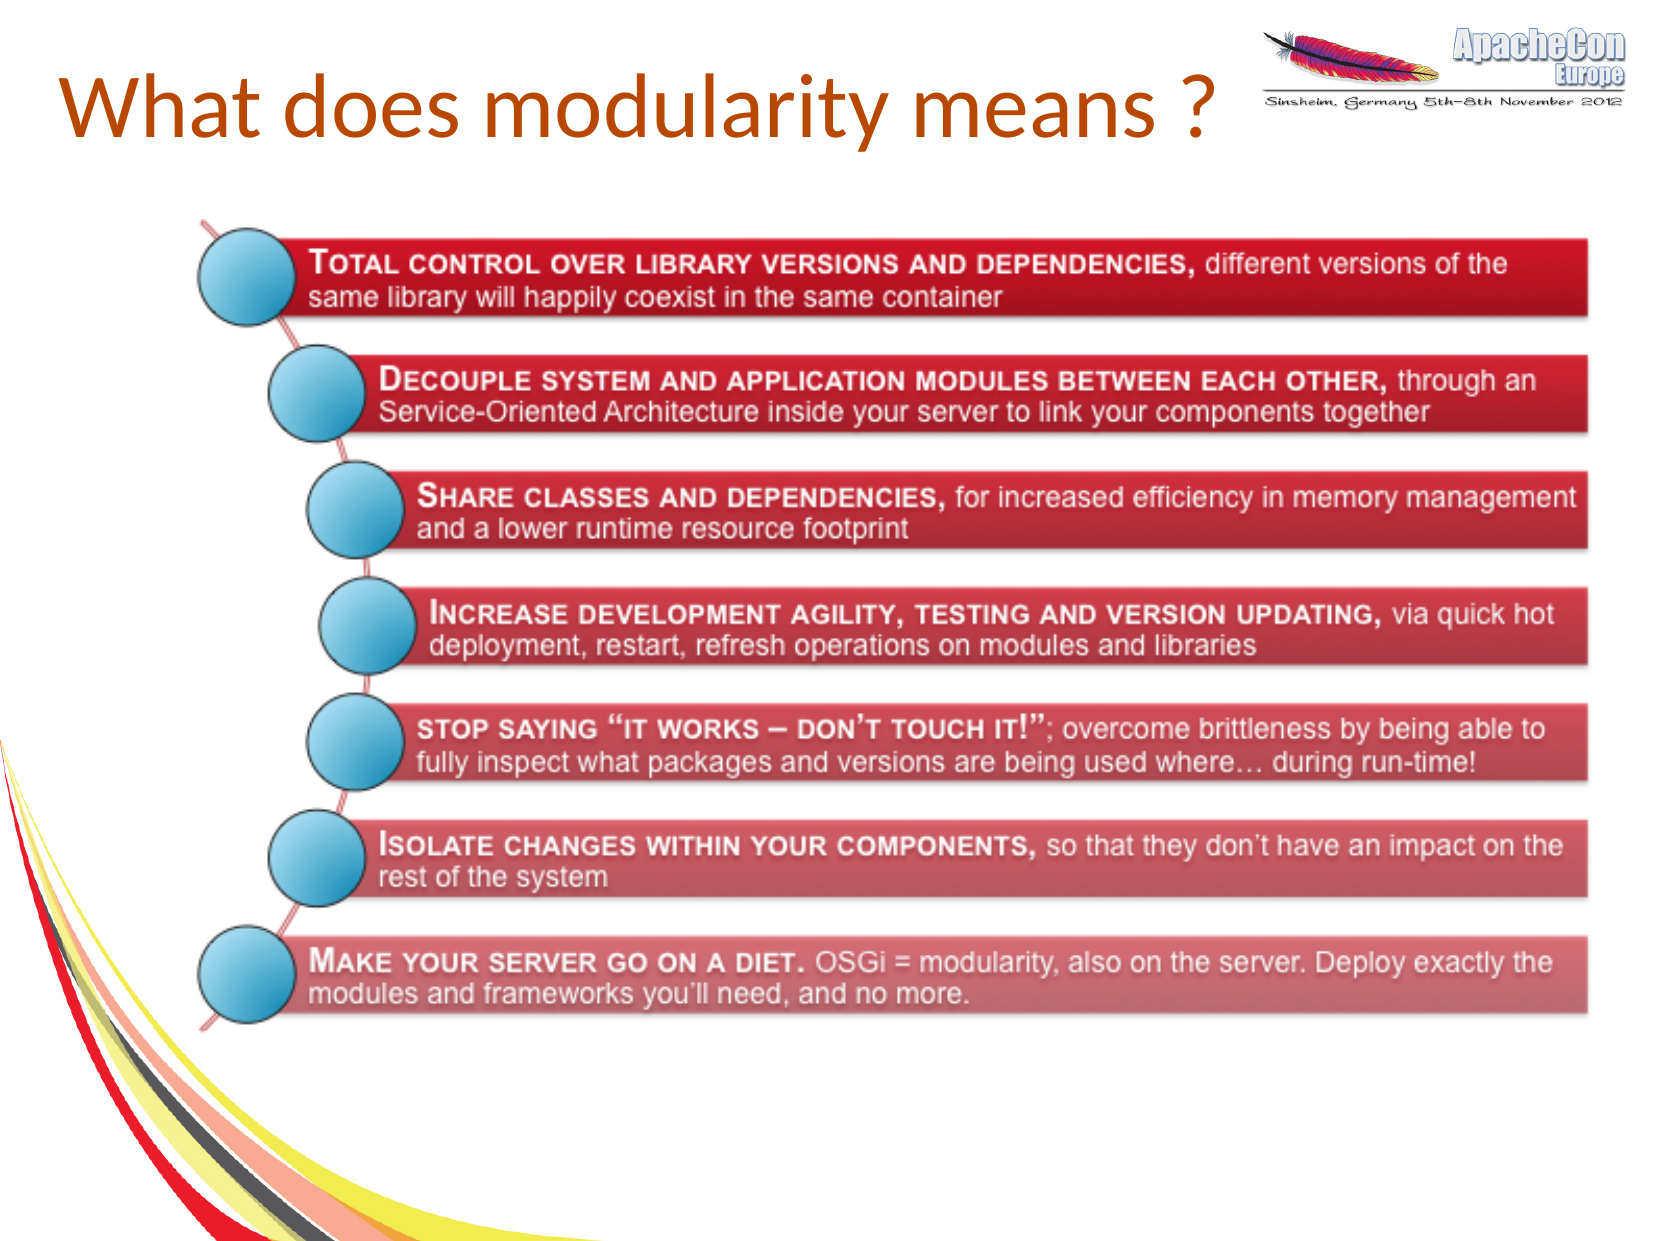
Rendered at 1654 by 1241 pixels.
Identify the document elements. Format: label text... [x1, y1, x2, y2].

picture [0, 0, 1654, 1241]
title What does modularity means ? [59, 59, 1418, 171]
